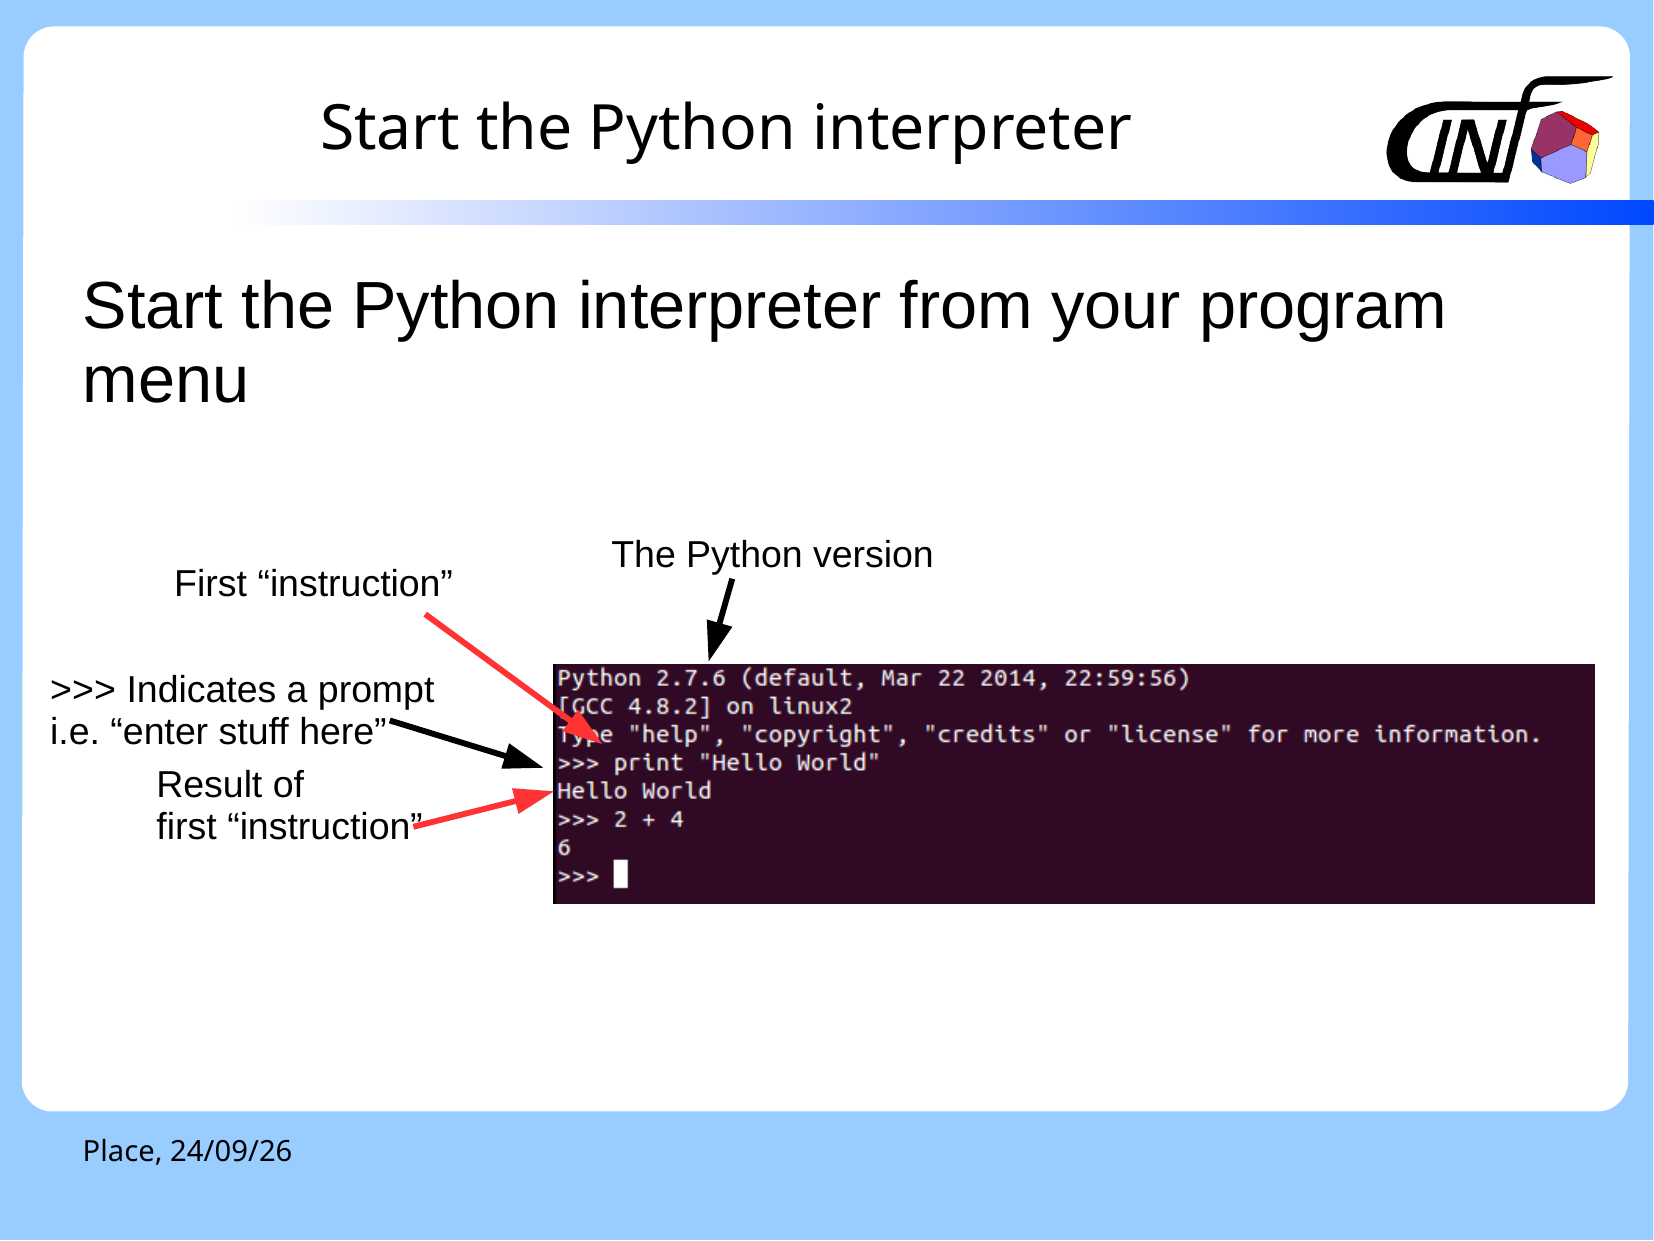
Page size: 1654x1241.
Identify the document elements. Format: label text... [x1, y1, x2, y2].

text_box >>> Indicates a prompt i.e. “enter stuff here” [35, 661, 485, 761]
text_box First “instruction” [159, 555, 491, 612]
table_header B [956, 201, 961, 224]
picture [553, 664, 1595, 904]
picture [1386, 76, 1613, 184]
text_box Result of first “instruction” [141, 755, 473, 855]
title Start the Python interpreter [82, 49, 1371, 201]
subtitle Start the Python interpreter from your program menu [82, 236, 1571, 449]
text_box The Python version [596, 525, 1046, 583]
